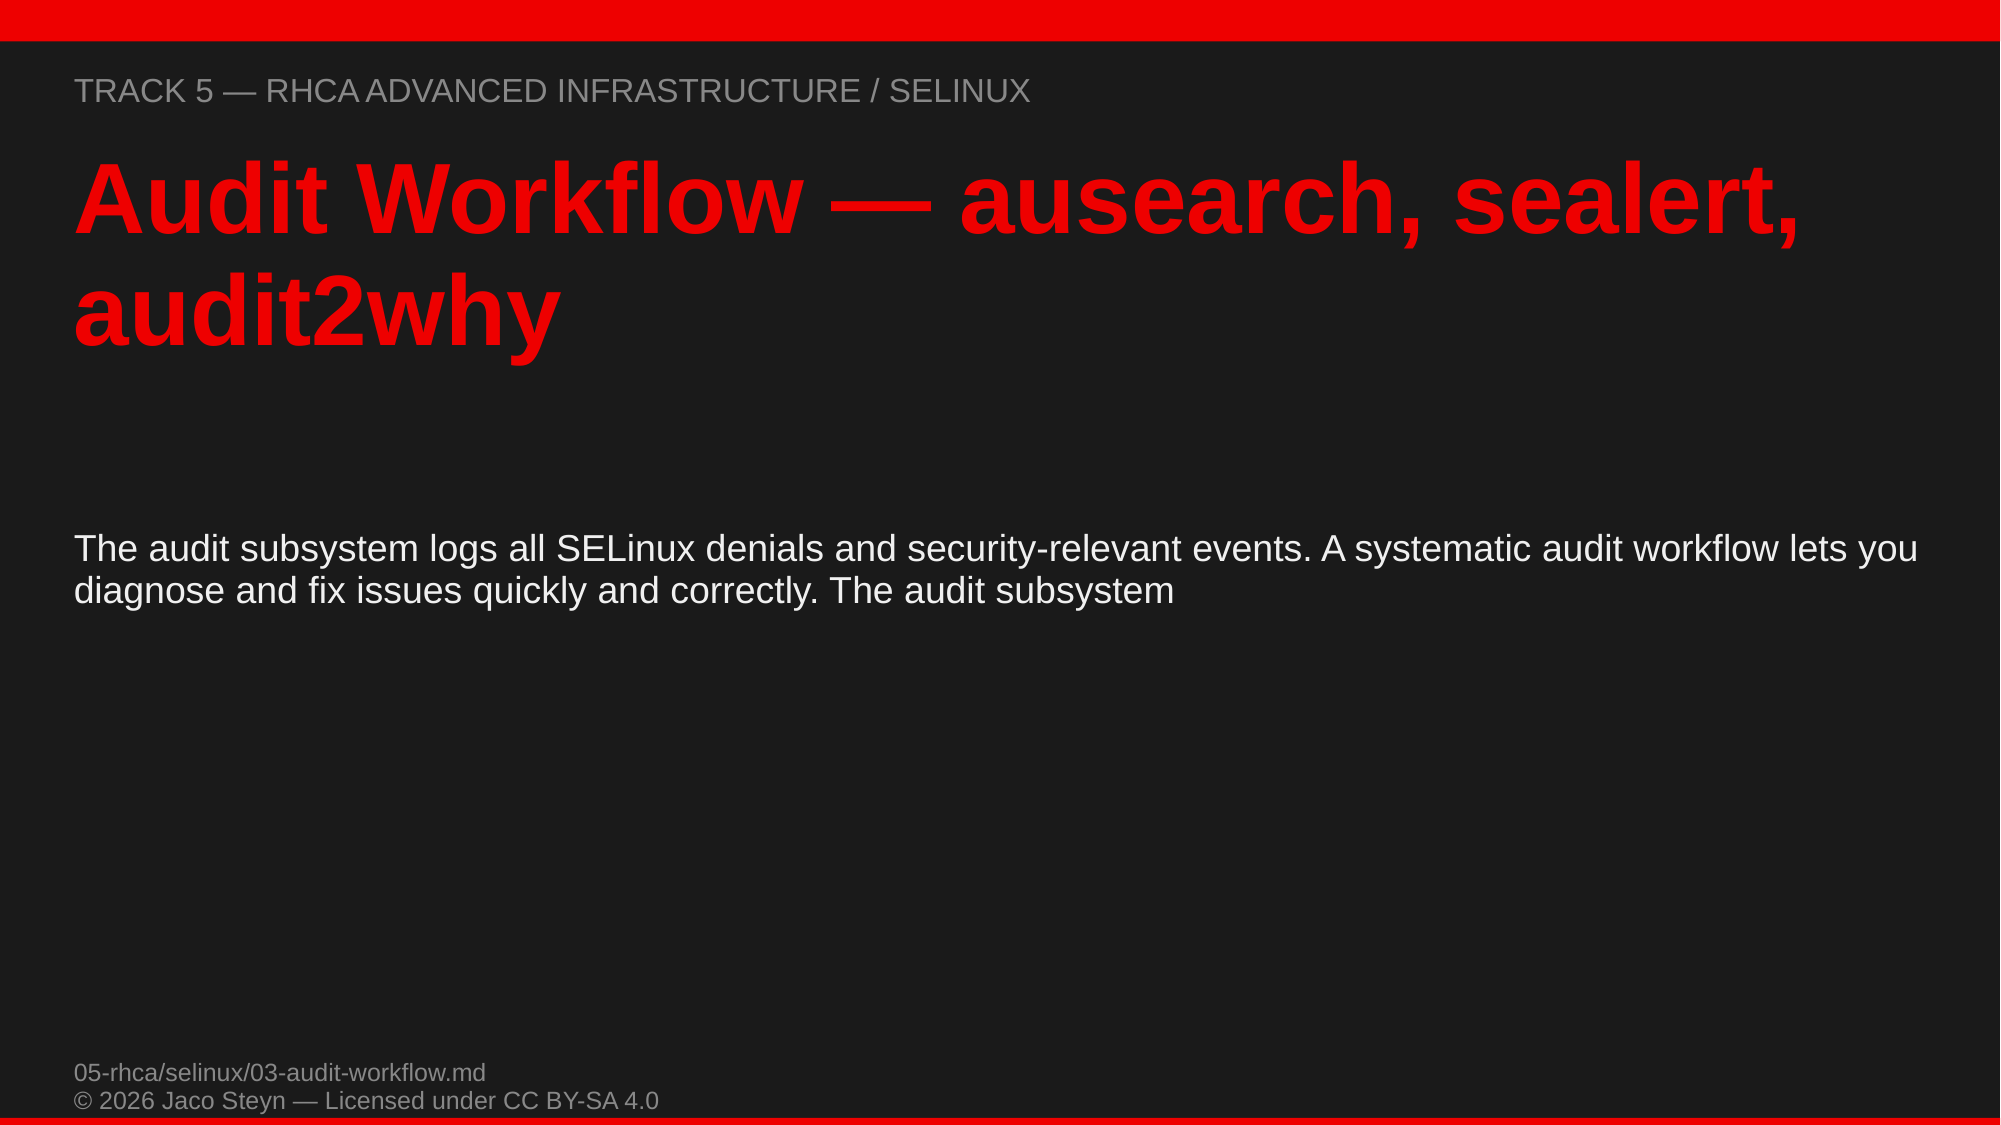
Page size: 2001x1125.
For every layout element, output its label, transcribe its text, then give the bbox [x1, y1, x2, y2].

text_box 05-rhca/selinux/03-audit-workflow.md © 2026 Jaco Steyn — Licensed under CC BY-SA 4.0 [59, 1051, 1942, 1111]
text_box [0, 1117, 2001, 1125]
text_box TRACK 5 — RHCA ADVANCED INFRASTRUCTURE / SELINUX [59, 64, 1942, 119]
text_box [0, 0, 2001, 42]
text_box The audit subsystem logs all SELinux denials and security-relevant events. A systematic audit workflow lets you diagnose and fix issues quickly and correctly. The audit subsystem [59, 519, 1942, 727]
text_box Audit Workflow — ausearch, sealert, audit2why [59, 135, 1942, 461]
